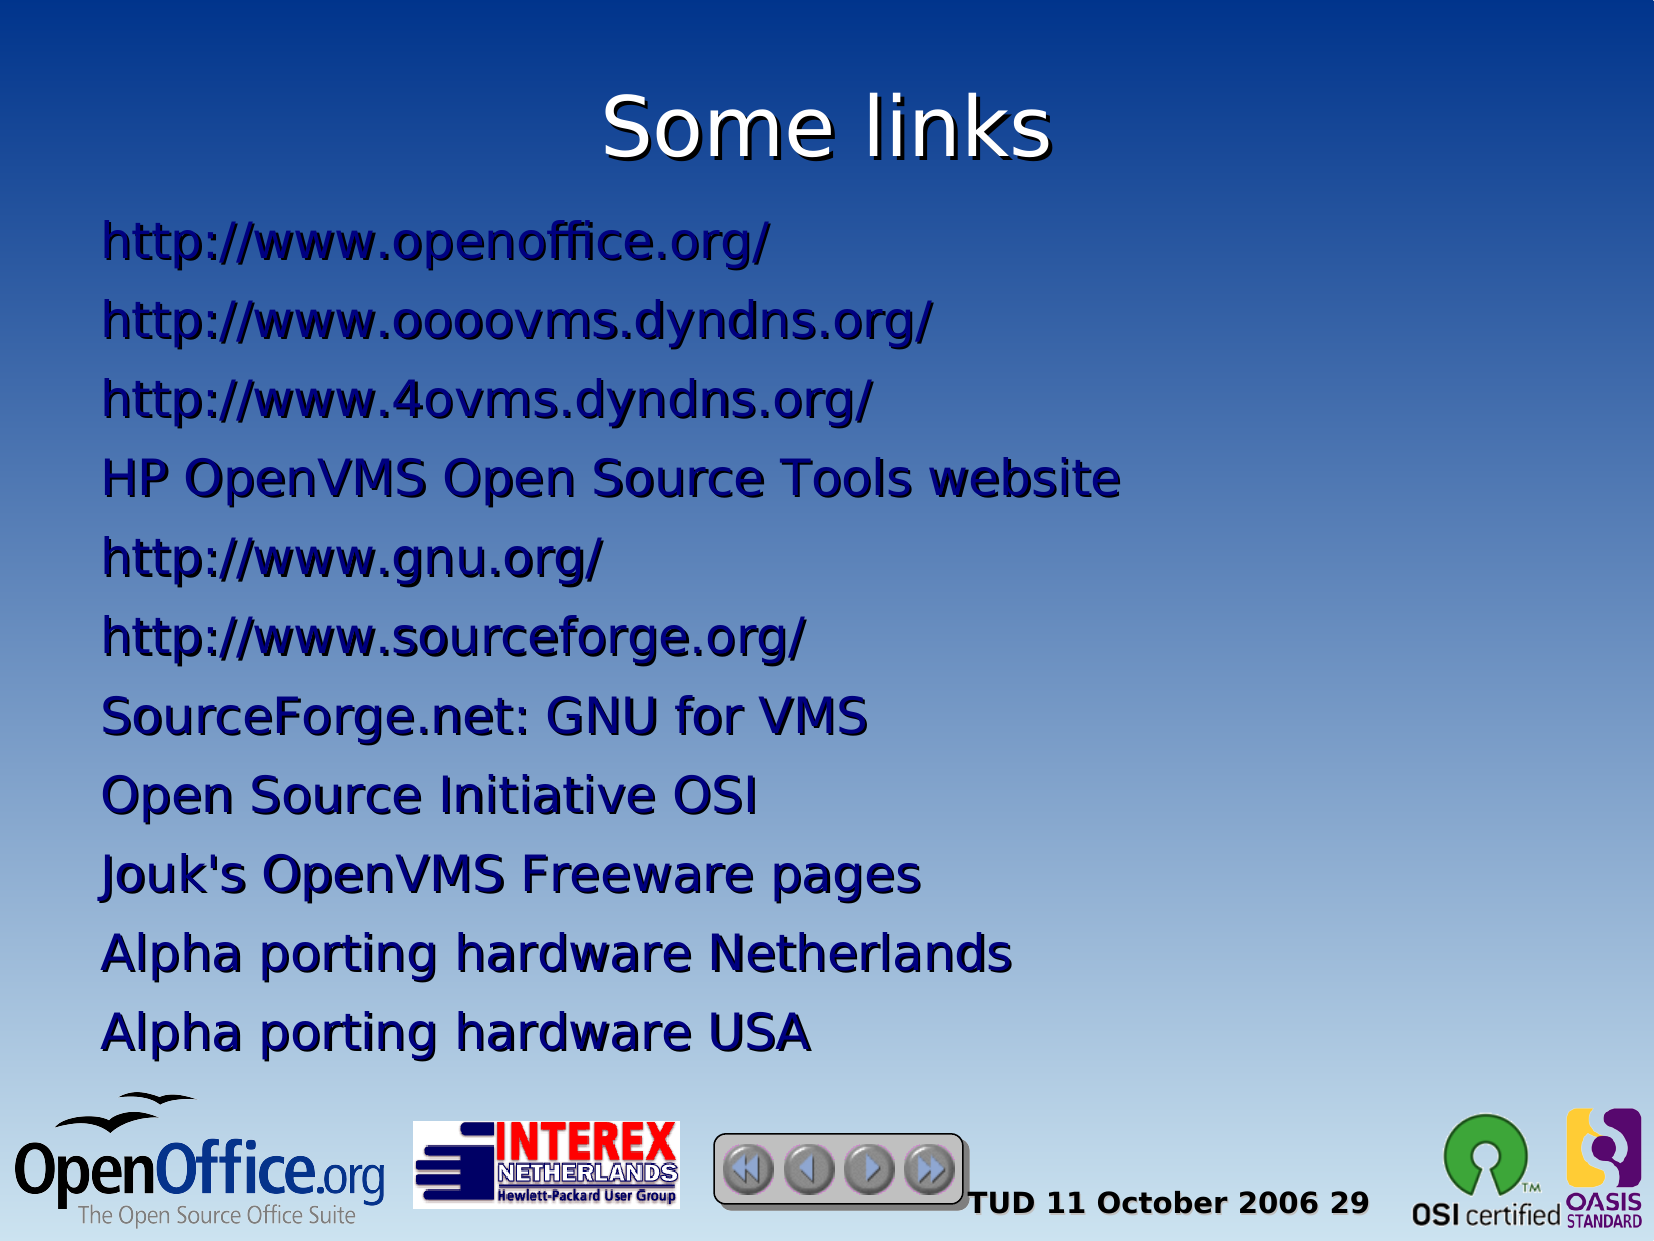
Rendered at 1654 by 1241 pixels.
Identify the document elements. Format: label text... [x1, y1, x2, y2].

picture [784, 1144, 835, 1195]
picture [904, 1144, 955, 1195]
picture [844, 1144, 895, 1195]
title Some links [82, 49, 1571, 208]
text_box TUD 11 October 2006 32 [974, 1181, 1500, 1241]
picture [1405, 1102, 1654, 1238]
picture [413, 1121, 680, 1209]
text_box [714, 1133, 963, 1204]
list http://www.openoffice.org/ http://www.oooovms.dyndns.org/ http://www.4ovms.dyndns.org/ HP OpenVMS Open Source Tools website http://www.gnu.org/ http://www.sourceforge.org/ SourceForge.net: GNU for VMS Open Source Initiative OSI Jouk's OpenVMS Freeware pages Alpha porting hardware Netherlands Alpha porting hardware USA [82, 212, 1571, 1070]
picture [723, 1144, 774, 1195]
picture [15, 1092, 384, 1229]
